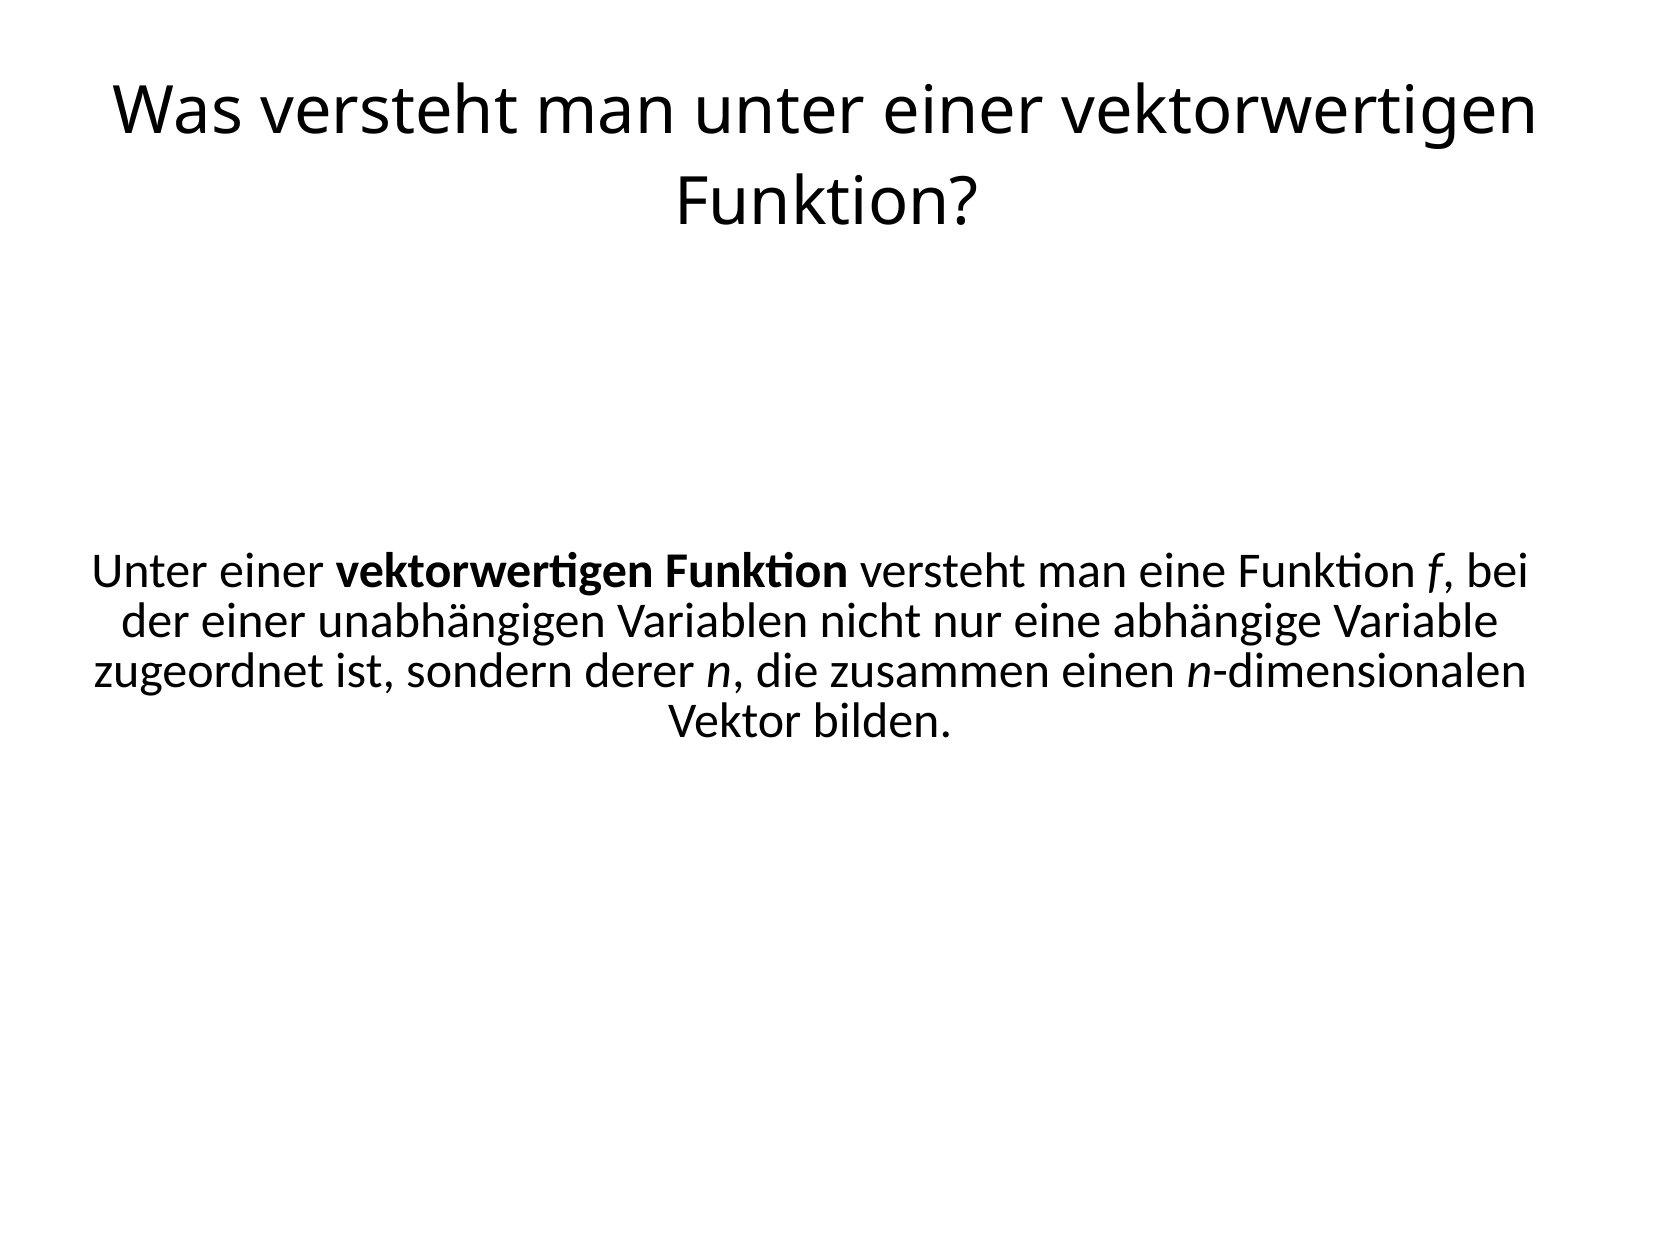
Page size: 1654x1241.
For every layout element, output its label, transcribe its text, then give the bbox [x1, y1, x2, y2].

title Was versteht man unter einer vektorwertigen Funktion? [82, 49, 1571, 257]
subtitle Unter einer vektorwertigen Funktion versteht man eine Funktion f, bei der einer unabhängigen Variablen nicht nur eine abhängige Variable zugeordnet ist, sondern derer n, die zusammen einen n-dimensionalen Vektor bilden. [82, 290, 1538, 1010]
